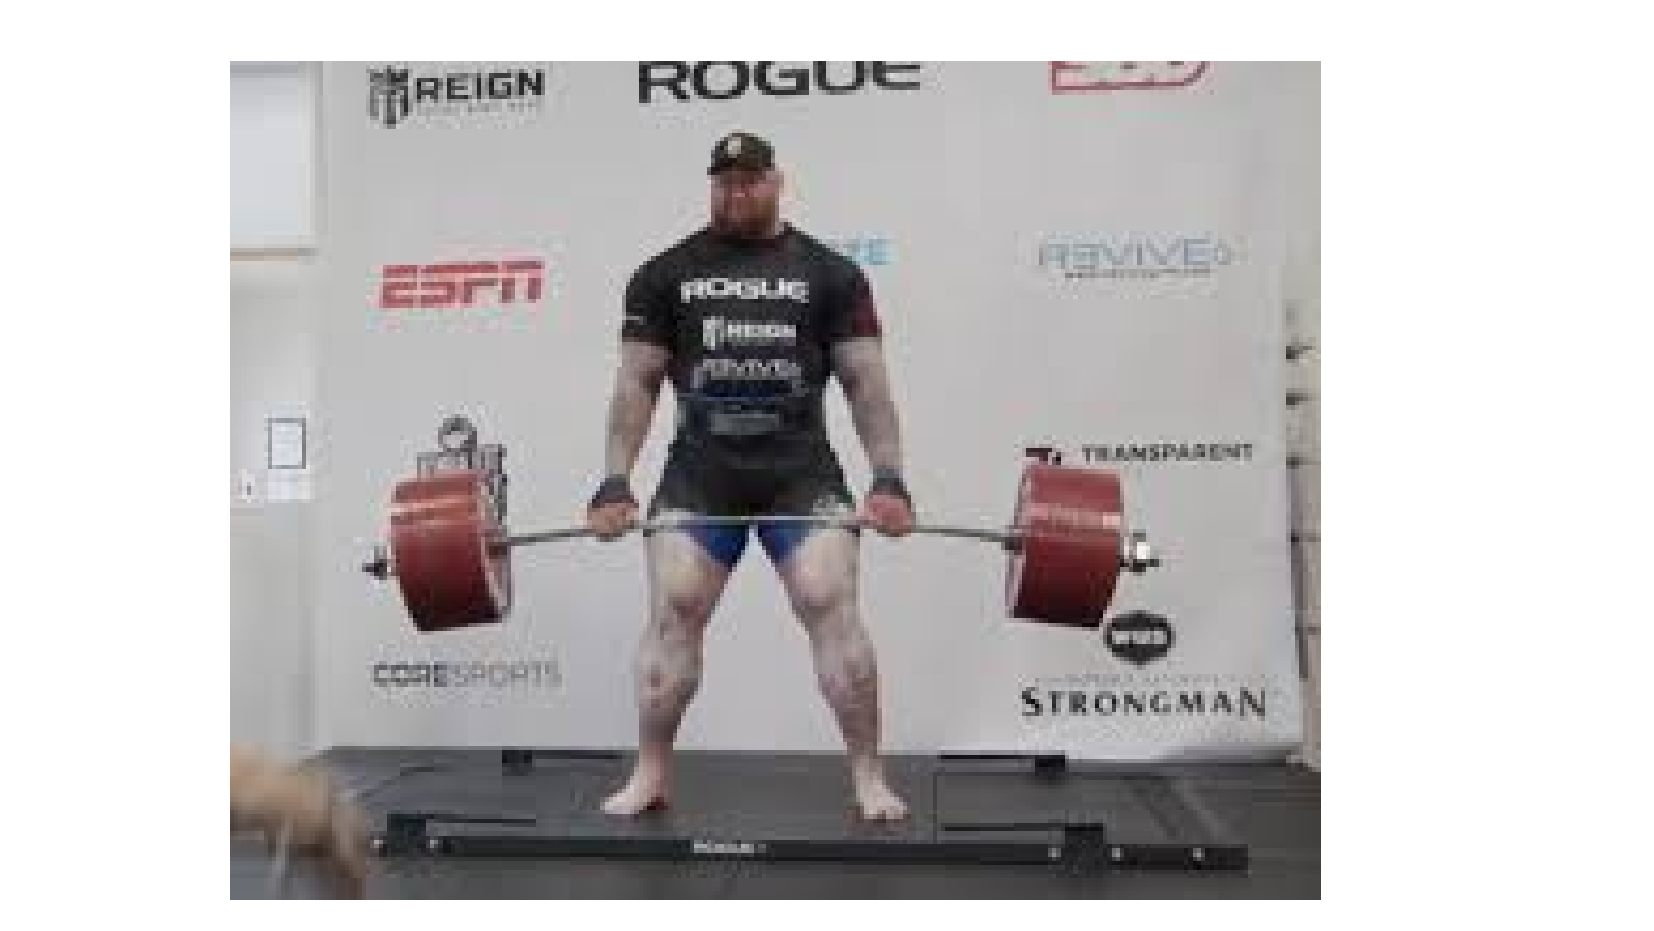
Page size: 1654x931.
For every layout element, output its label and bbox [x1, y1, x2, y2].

picture [230, 61, 1321, 901]
